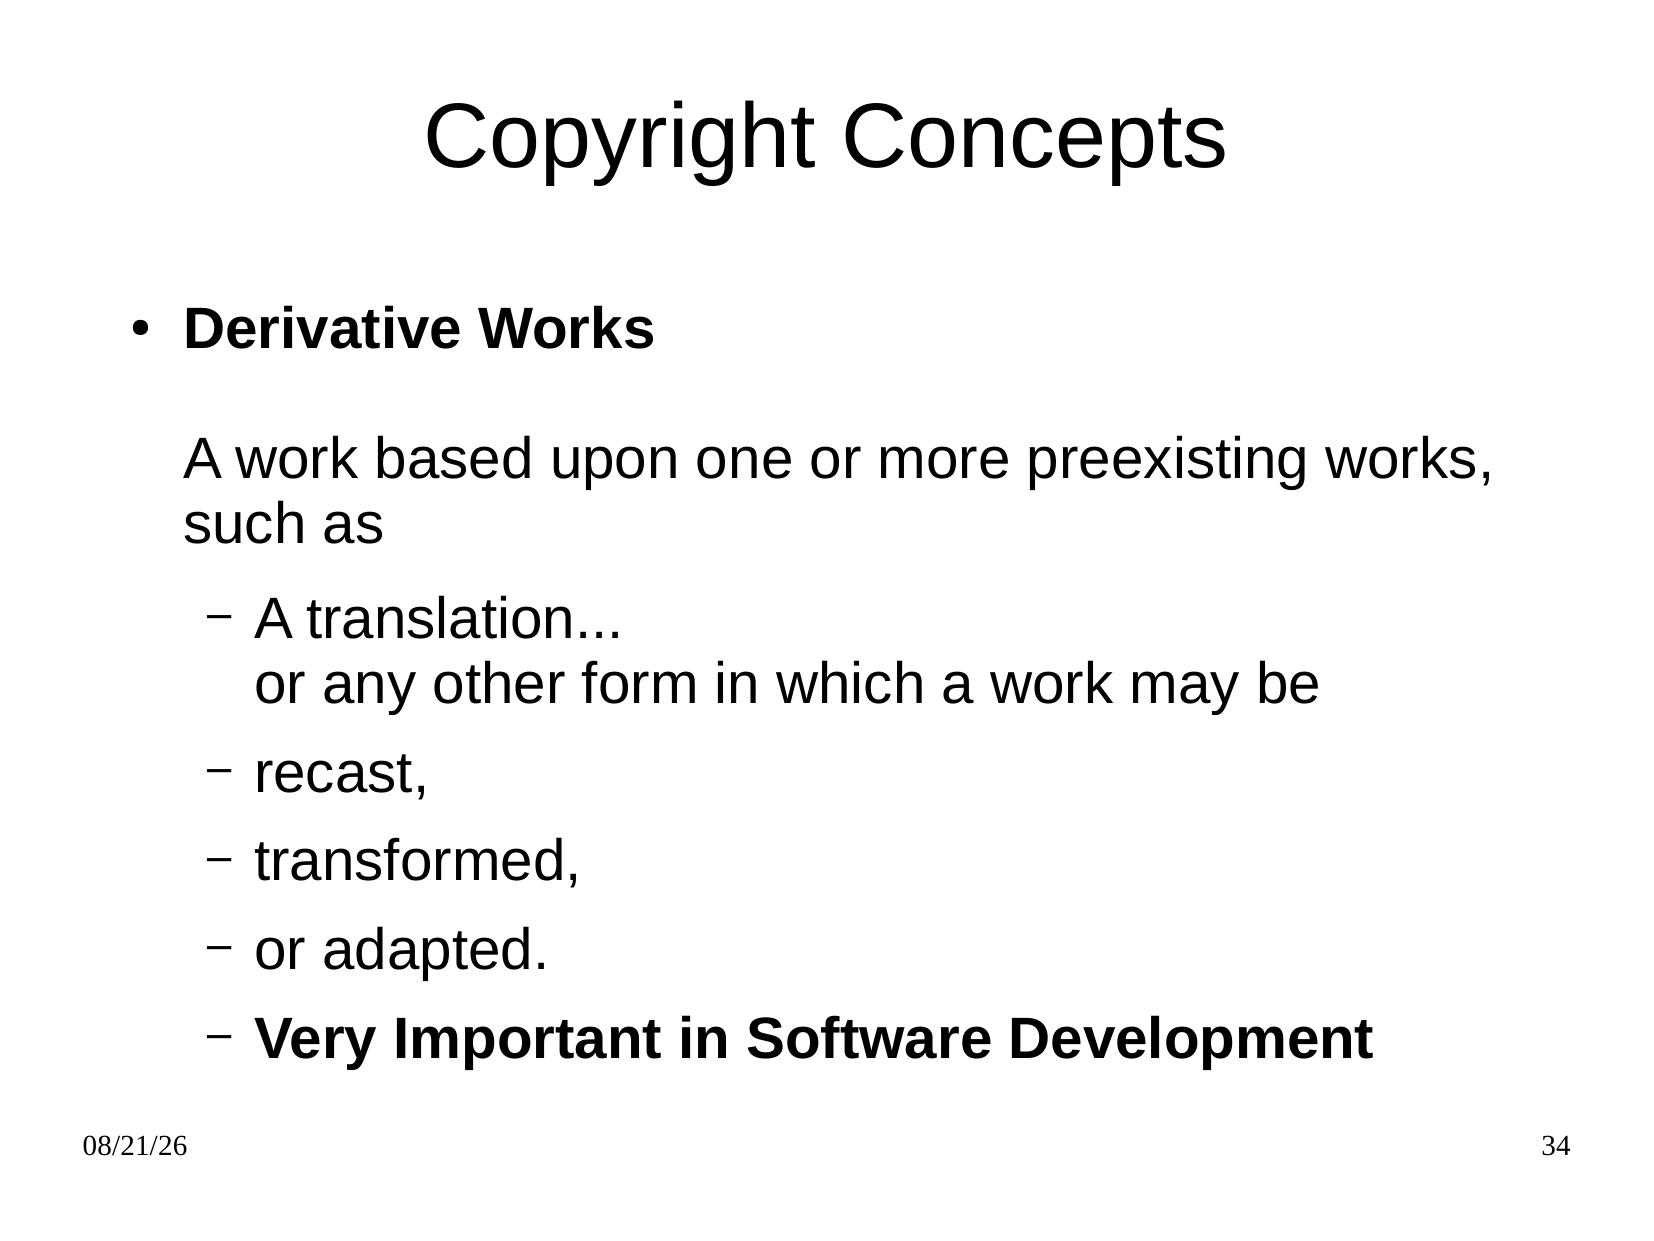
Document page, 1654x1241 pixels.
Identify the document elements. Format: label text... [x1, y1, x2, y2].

list Derivative Works A work based upon one or more preexisting works, such as A translation... or any other form in which a work may be recast, transformed, or adapted. Very Important in Software Development [112, 296, 1576, 1084]
title Copyright Concepts [82, 31, 1571, 239]
